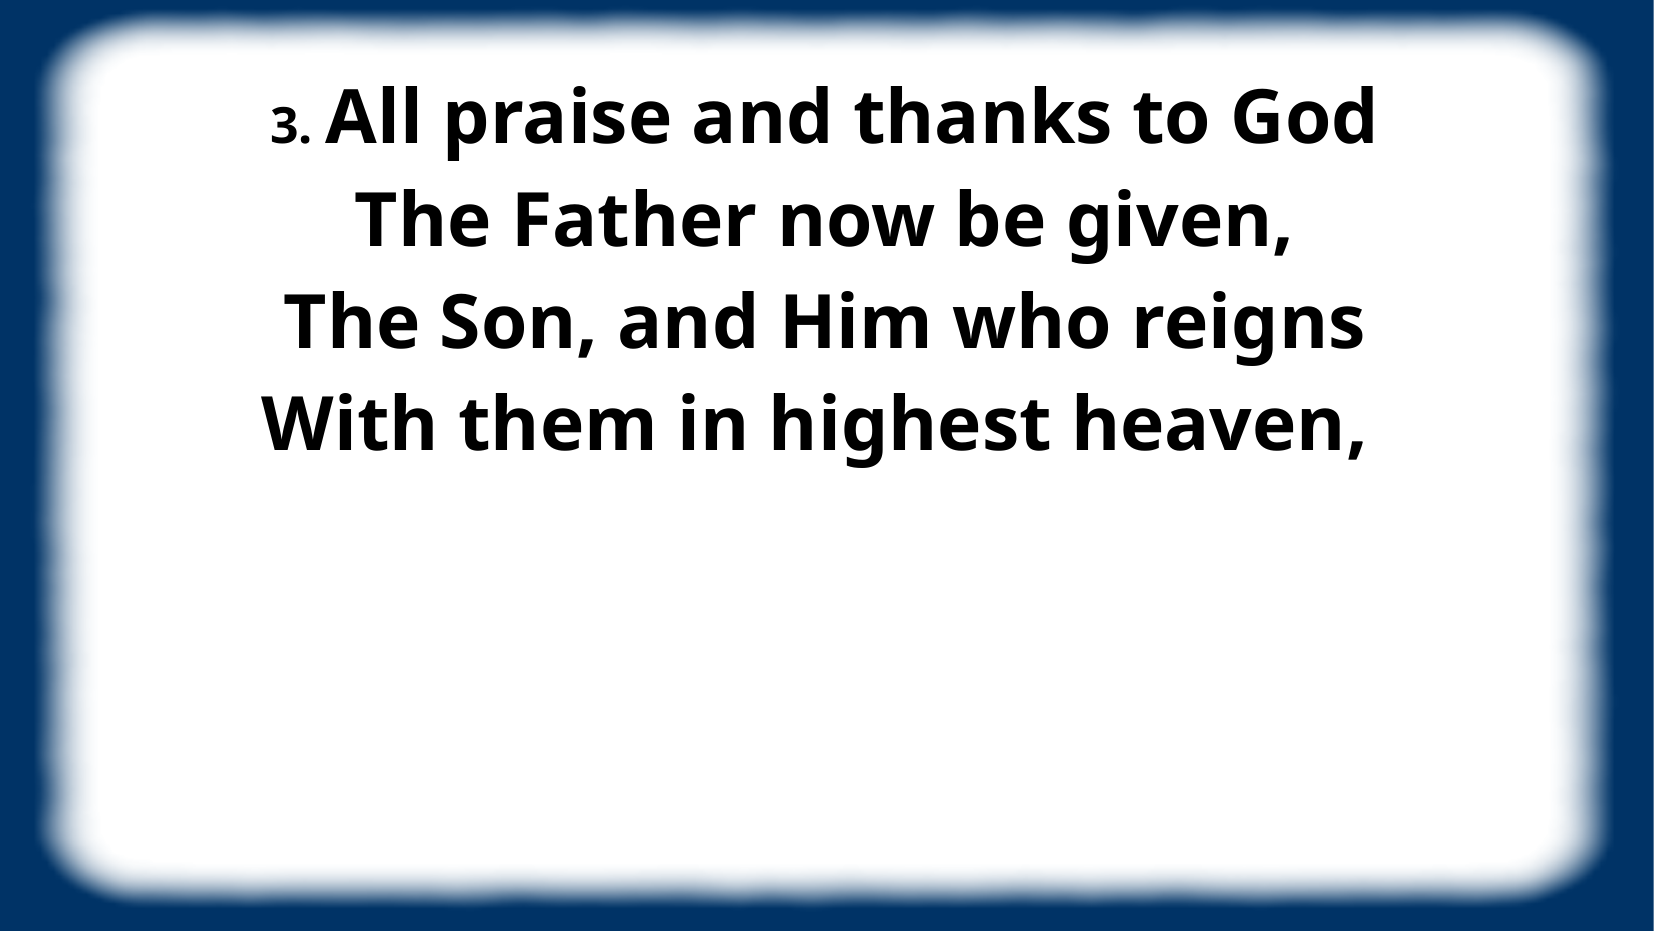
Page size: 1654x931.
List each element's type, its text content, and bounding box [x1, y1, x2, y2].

text_box 3. All praise and thanks to God The Father now be given, The Son, and Him who reigns With them in highest heaven, [105, 56, 1546, 481]
picture [0, 0, 1654, 931]
